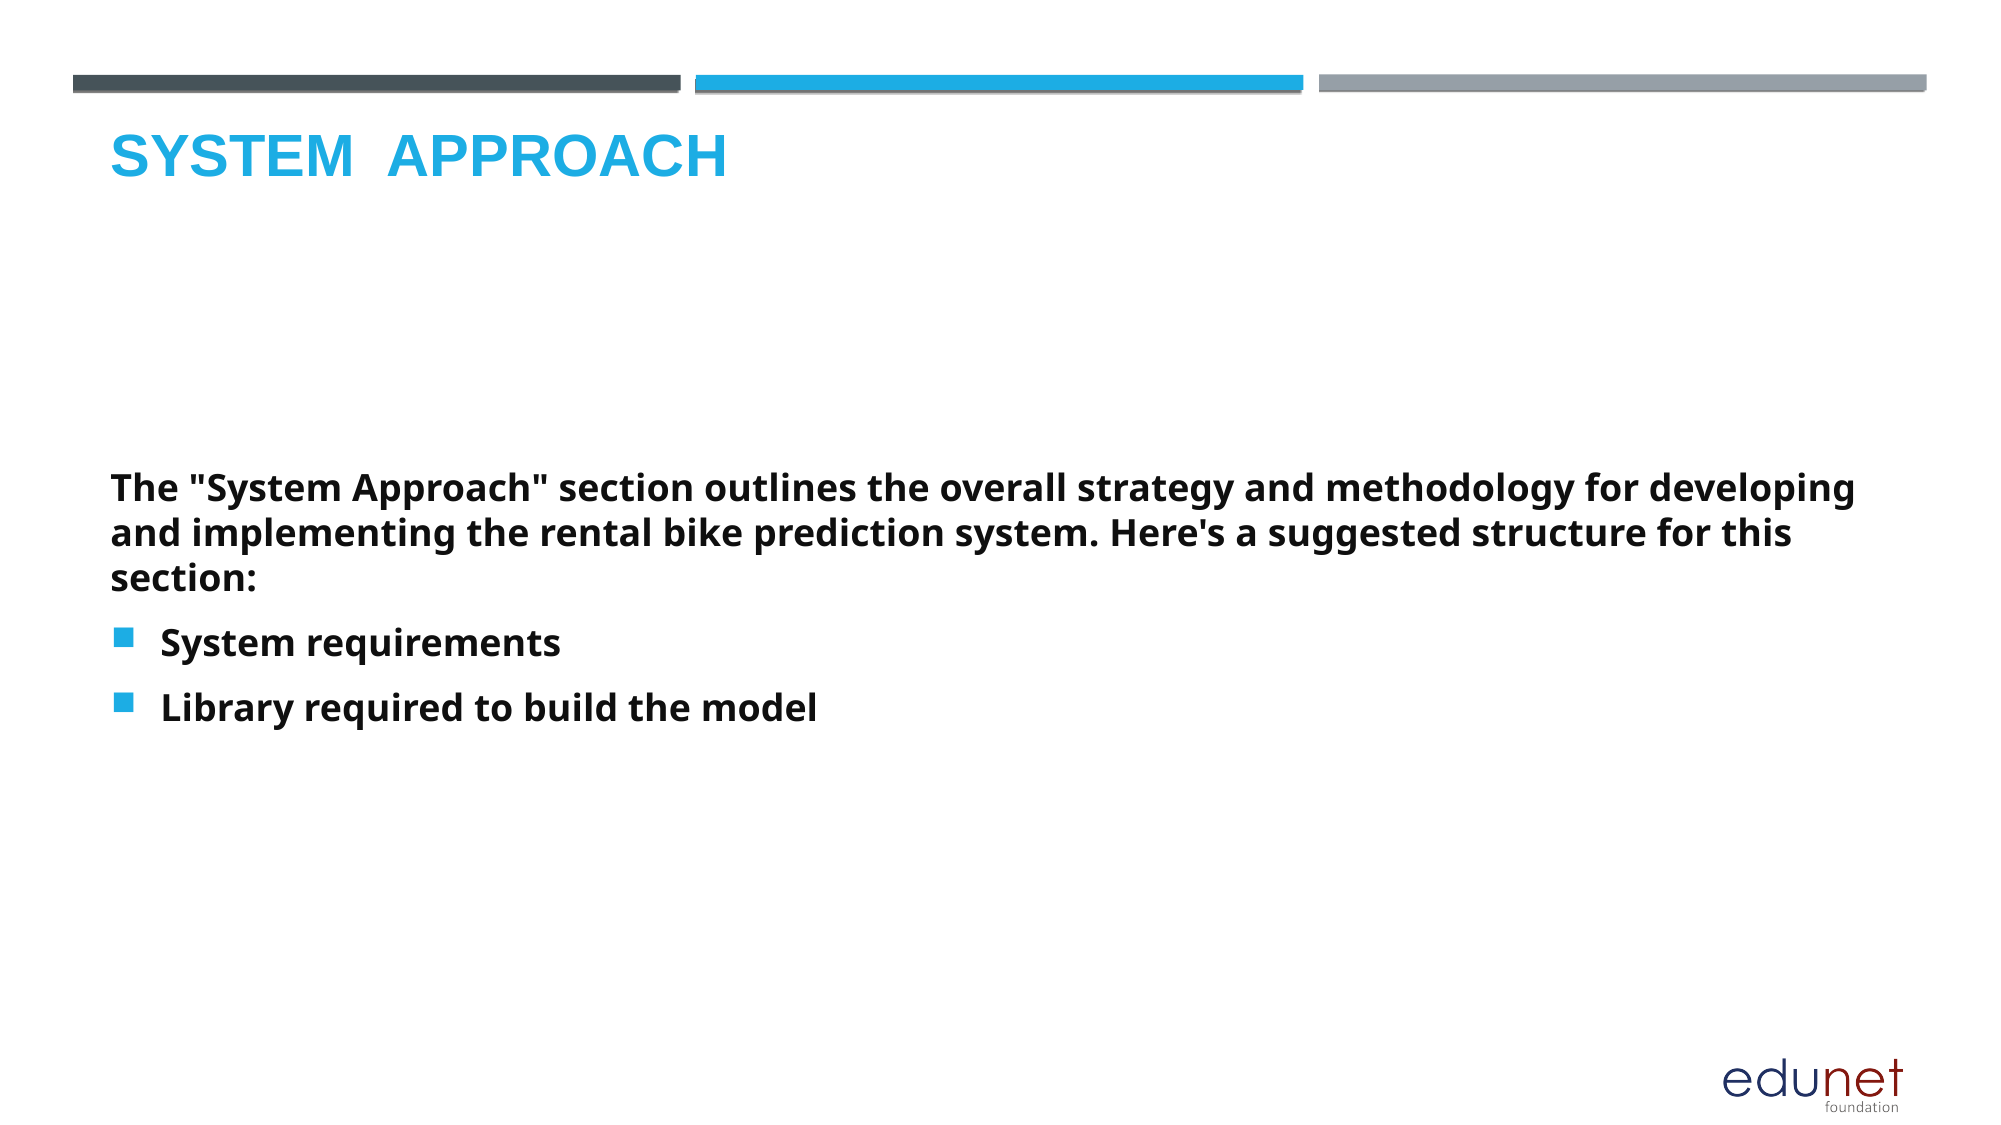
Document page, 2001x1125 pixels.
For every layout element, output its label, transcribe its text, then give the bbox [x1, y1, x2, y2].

list The "System Approach" section outlines the overall strategy and methodology for developing and implementing the rental bike prediction system. Here's a suggested structure for this section: System requirements Library required to build the model [95, 213, 1905, 981]
picture [1719, 1056, 1905, 1116]
title System Approach [95, 108, 1905, 196]
